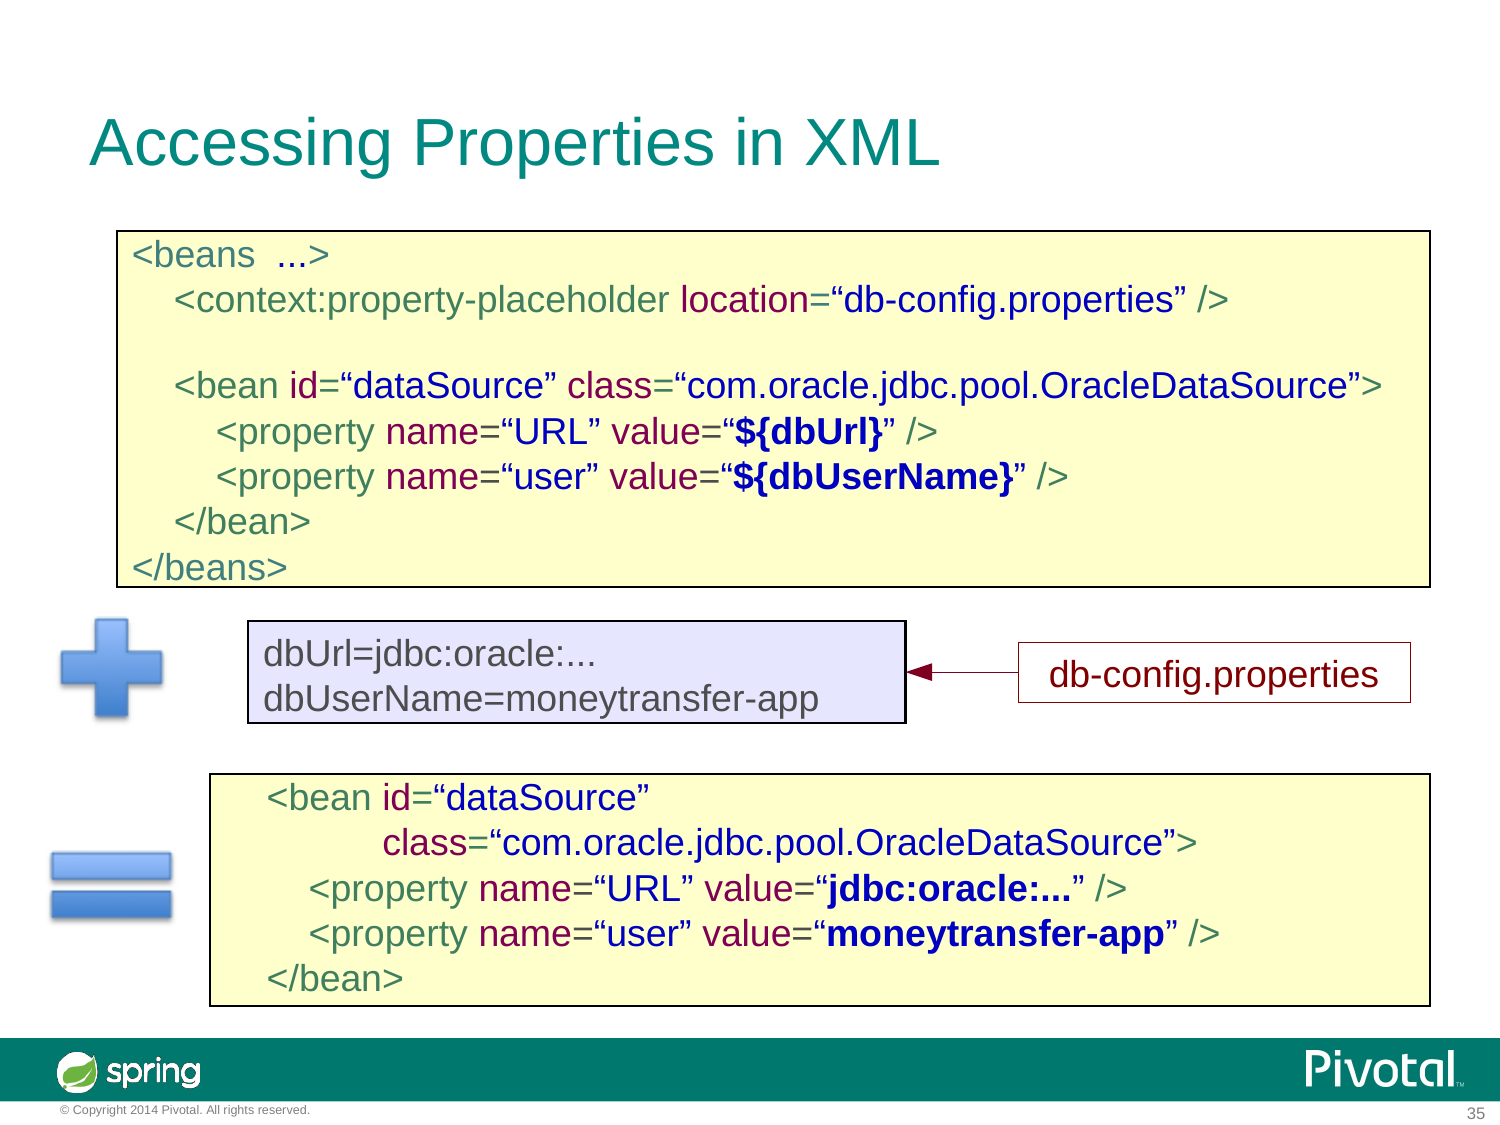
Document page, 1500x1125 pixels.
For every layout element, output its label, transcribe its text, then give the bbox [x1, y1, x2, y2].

picture [44, 849, 180, 931]
title Accessing Properties in XML [75, 45, 1426, 233]
text_box dbUrl=jdbc:oracle:... dbUserName=moneytransfer-app [248, 621, 906, 723]
picture [53, 615, 171, 729]
text_box <bean id=“dataSource” class=“com.oracle.jdbc.pool.OracleDataSource”> <property name=“URL” value=“jdbc:oracle:...” /> <property name=“user” value=“moneytransfer-app” /> </bean> [210, 774, 1430, 1006]
picture [1306, 1050, 1464, 1087]
picture [32, 1041, 210, 1103]
text_box db-config.properties [1018, 642, 1411, 703]
text_box <beans ...> <context:property-placeholder location=“db-config.properties” /> <bean id=“dataSource” class=“com.oracle.jdbc.pool.OracleDataSource”> <property name=“URL” value=“${dbUrl}” /> <property name=“user” value=“${dbUserName}” /> </bean> </beans> [117, 230, 1430, 588]
